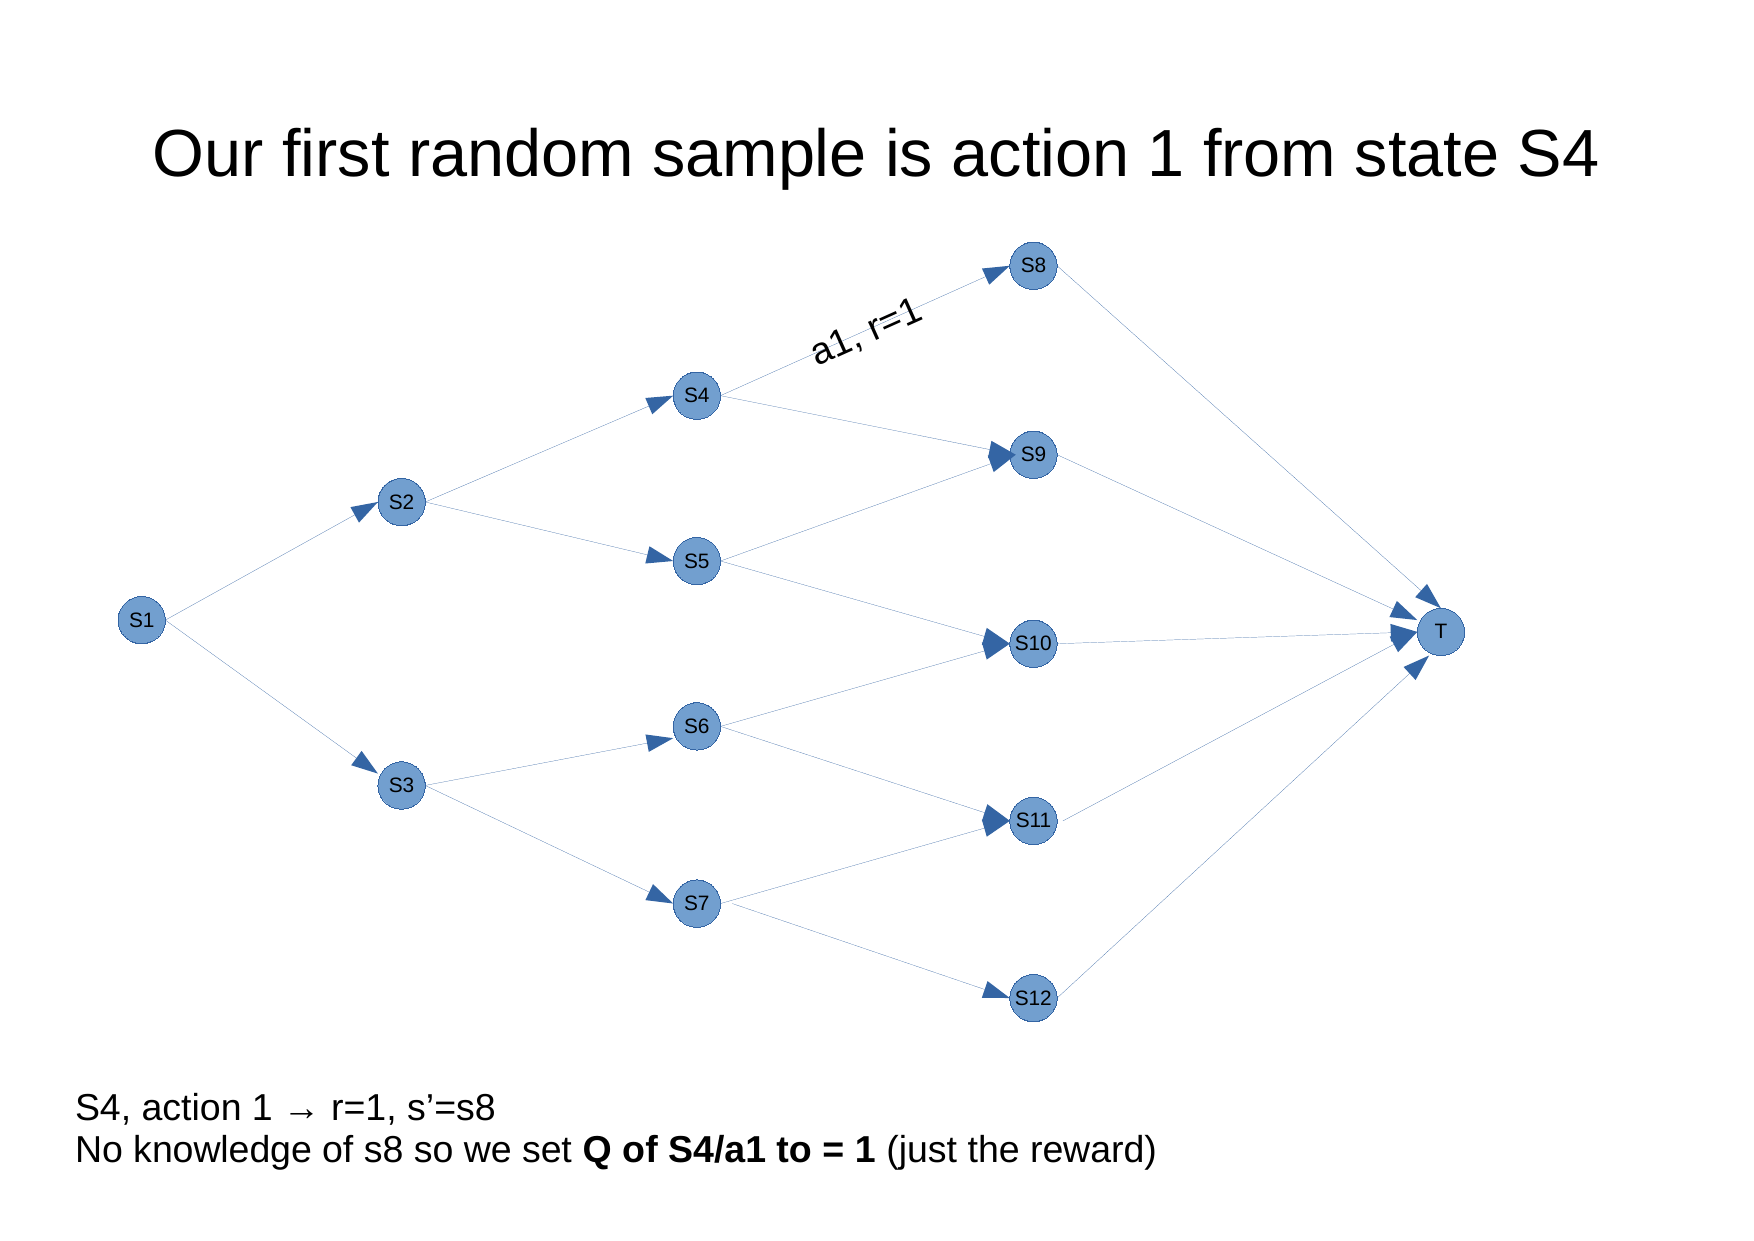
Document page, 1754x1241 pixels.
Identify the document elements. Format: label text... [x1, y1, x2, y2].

text_box S4, action 1 → r=1, s’=s8 No knowledge of s8 so we set Q of S4/a1 to = 1 (just the reward) [60, 1079, 1289, 1179]
text_box S3 [377, 761, 426, 810]
title Our first random sample is action 1 from state S4 [87, 49, 1667, 257]
text_box S4 [673, 372, 721, 420]
text_box S12 [1009, 974, 1058, 1022]
text_box S9 [1010, 431, 1058, 479]
text_box S1 [118, 596, 166, 644]
text_box S5 [673, 537, 721, 585]
text_box T [1417, 608, 1465, 656]
text_box S10 [1009, 620, 1058, 668]
text_box S7 [673, 879, 721, 928]
text_box S2 [378, 478, 426, 526]
text_box S11 [1009, 797, 1058, 845]
text_box S6 [673, 702, 721, 751]
text_box S8 [1009, 257, 1058, 290]
